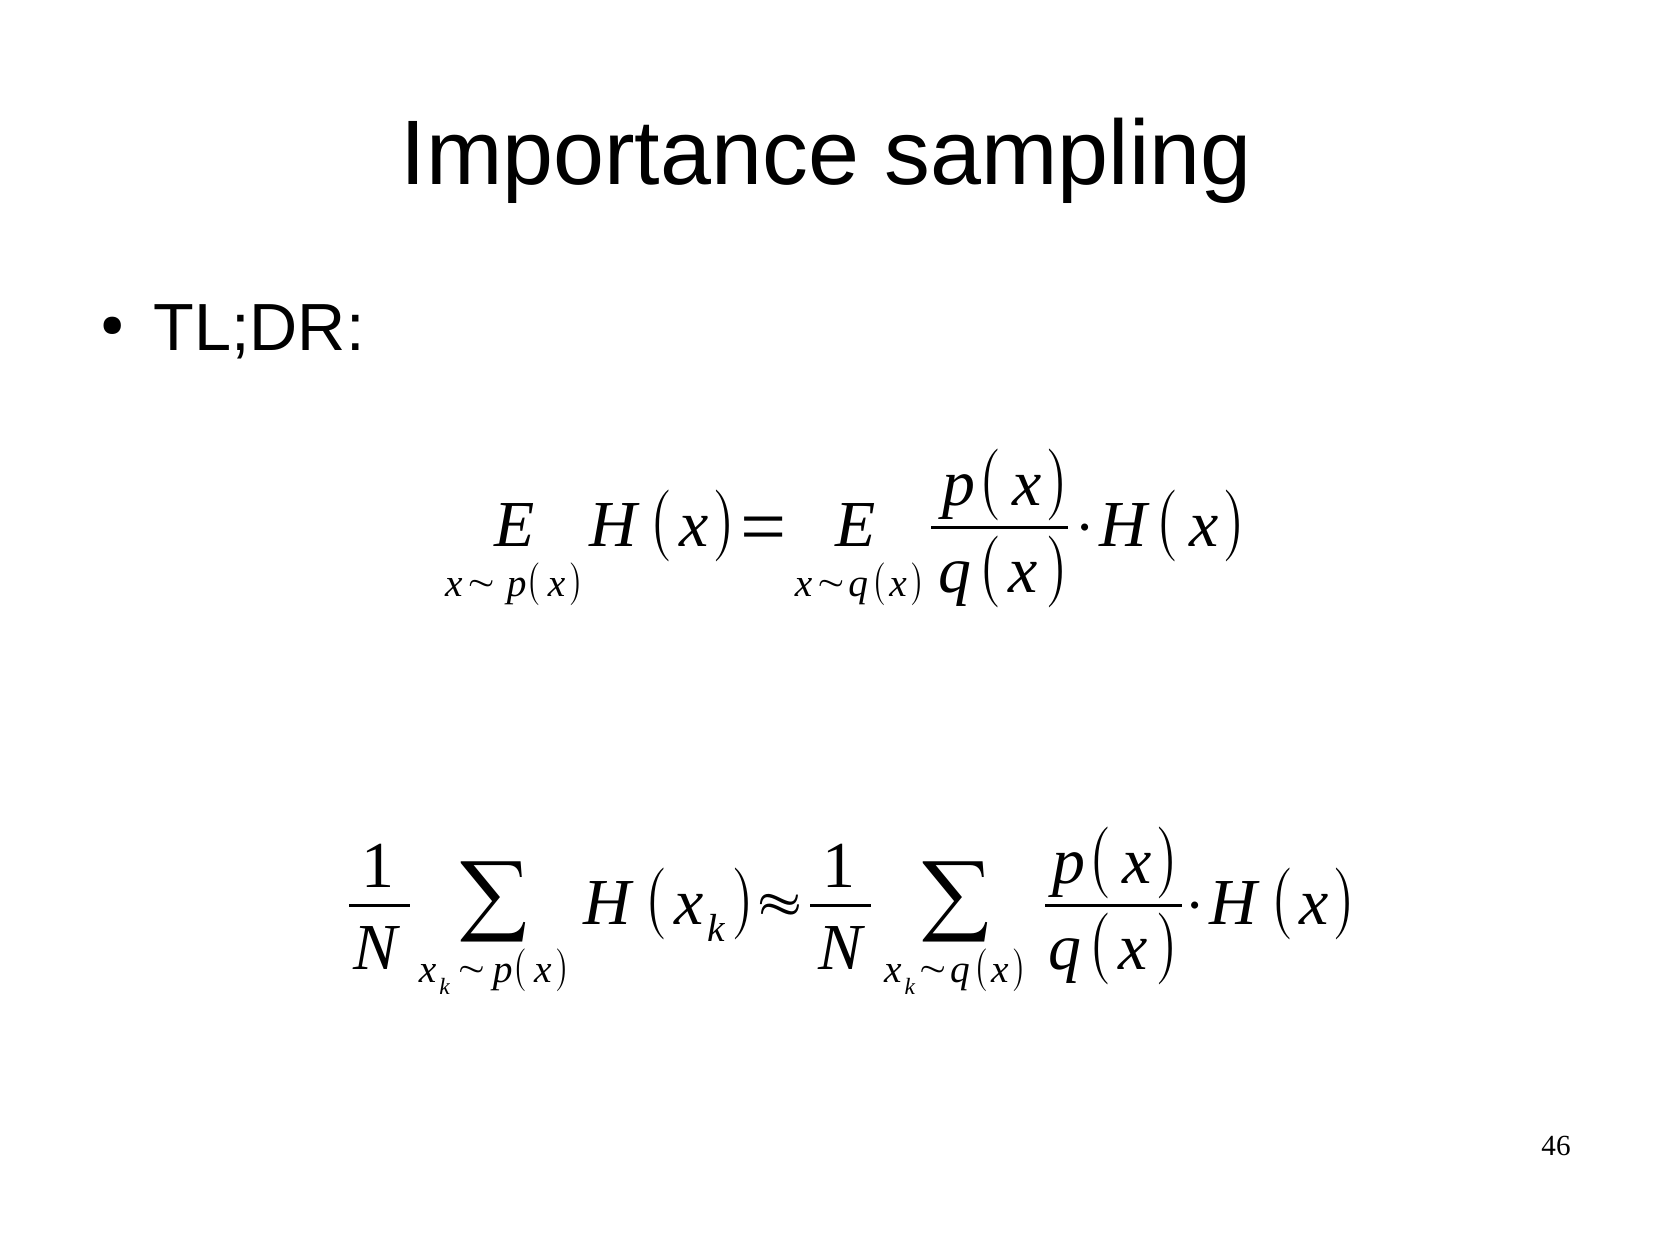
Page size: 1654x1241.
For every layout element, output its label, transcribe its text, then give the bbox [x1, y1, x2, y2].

chart [328, 822, 1372, 999]
list TL;DR: [82, 290, 1571, 1010]
title Importance sampling [82, 49, 1571, 257]
chart [428, 444, 1262, 612]
